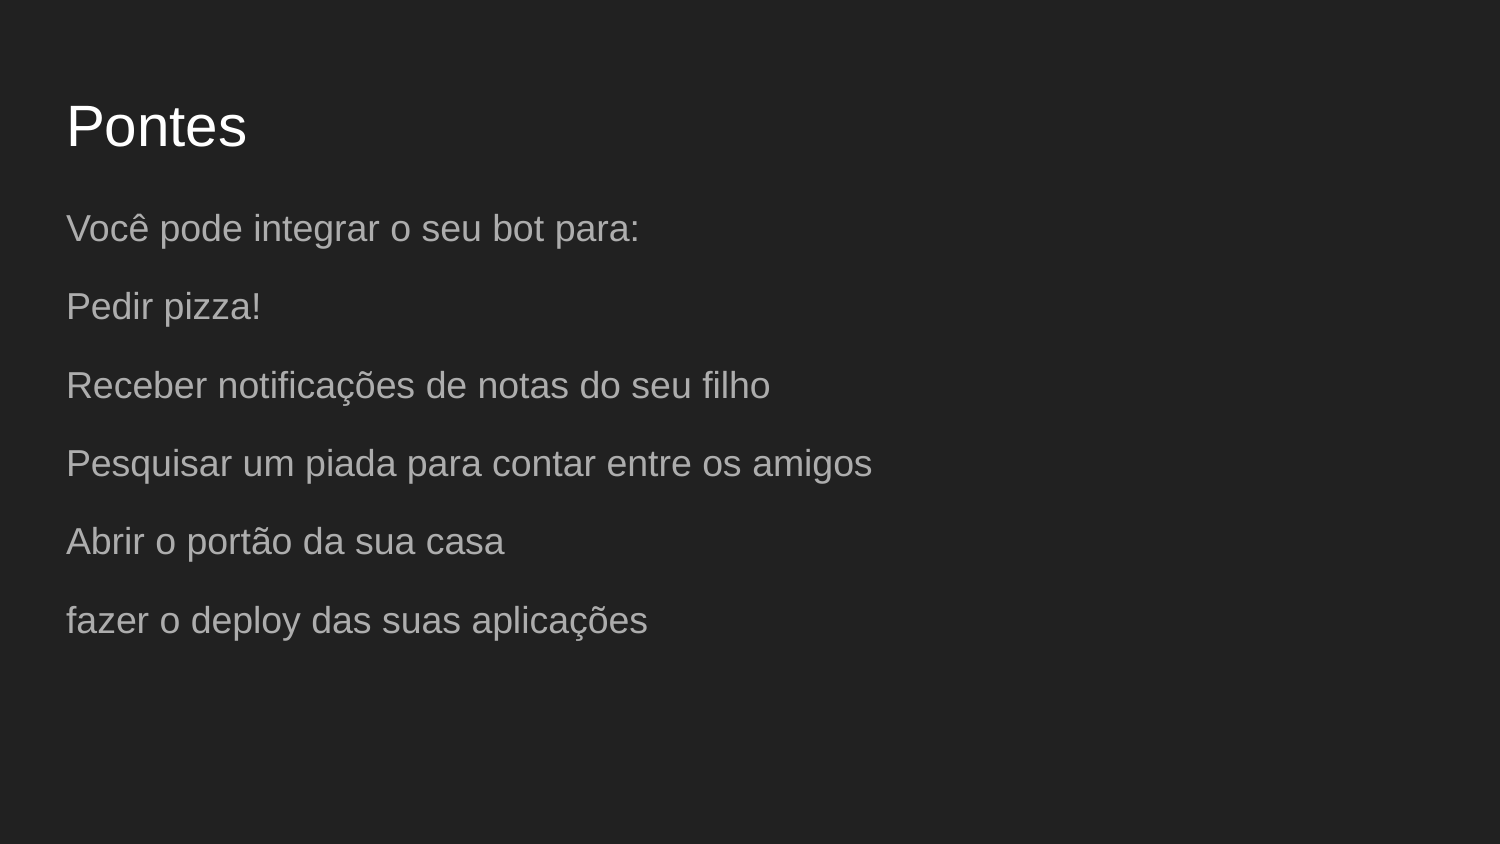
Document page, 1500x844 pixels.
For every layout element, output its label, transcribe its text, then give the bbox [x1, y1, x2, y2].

title Pontes [51, 72, 1449, 167]
list Você pode integrar o seu bot para: Pedir pizza! Receber notificações de notas do seu filho Pesquisar um piada para contar entre os amigos Abrir o portão da sua casa fazer o deploy das suas aplicações [51, 189, 1449, 750]
